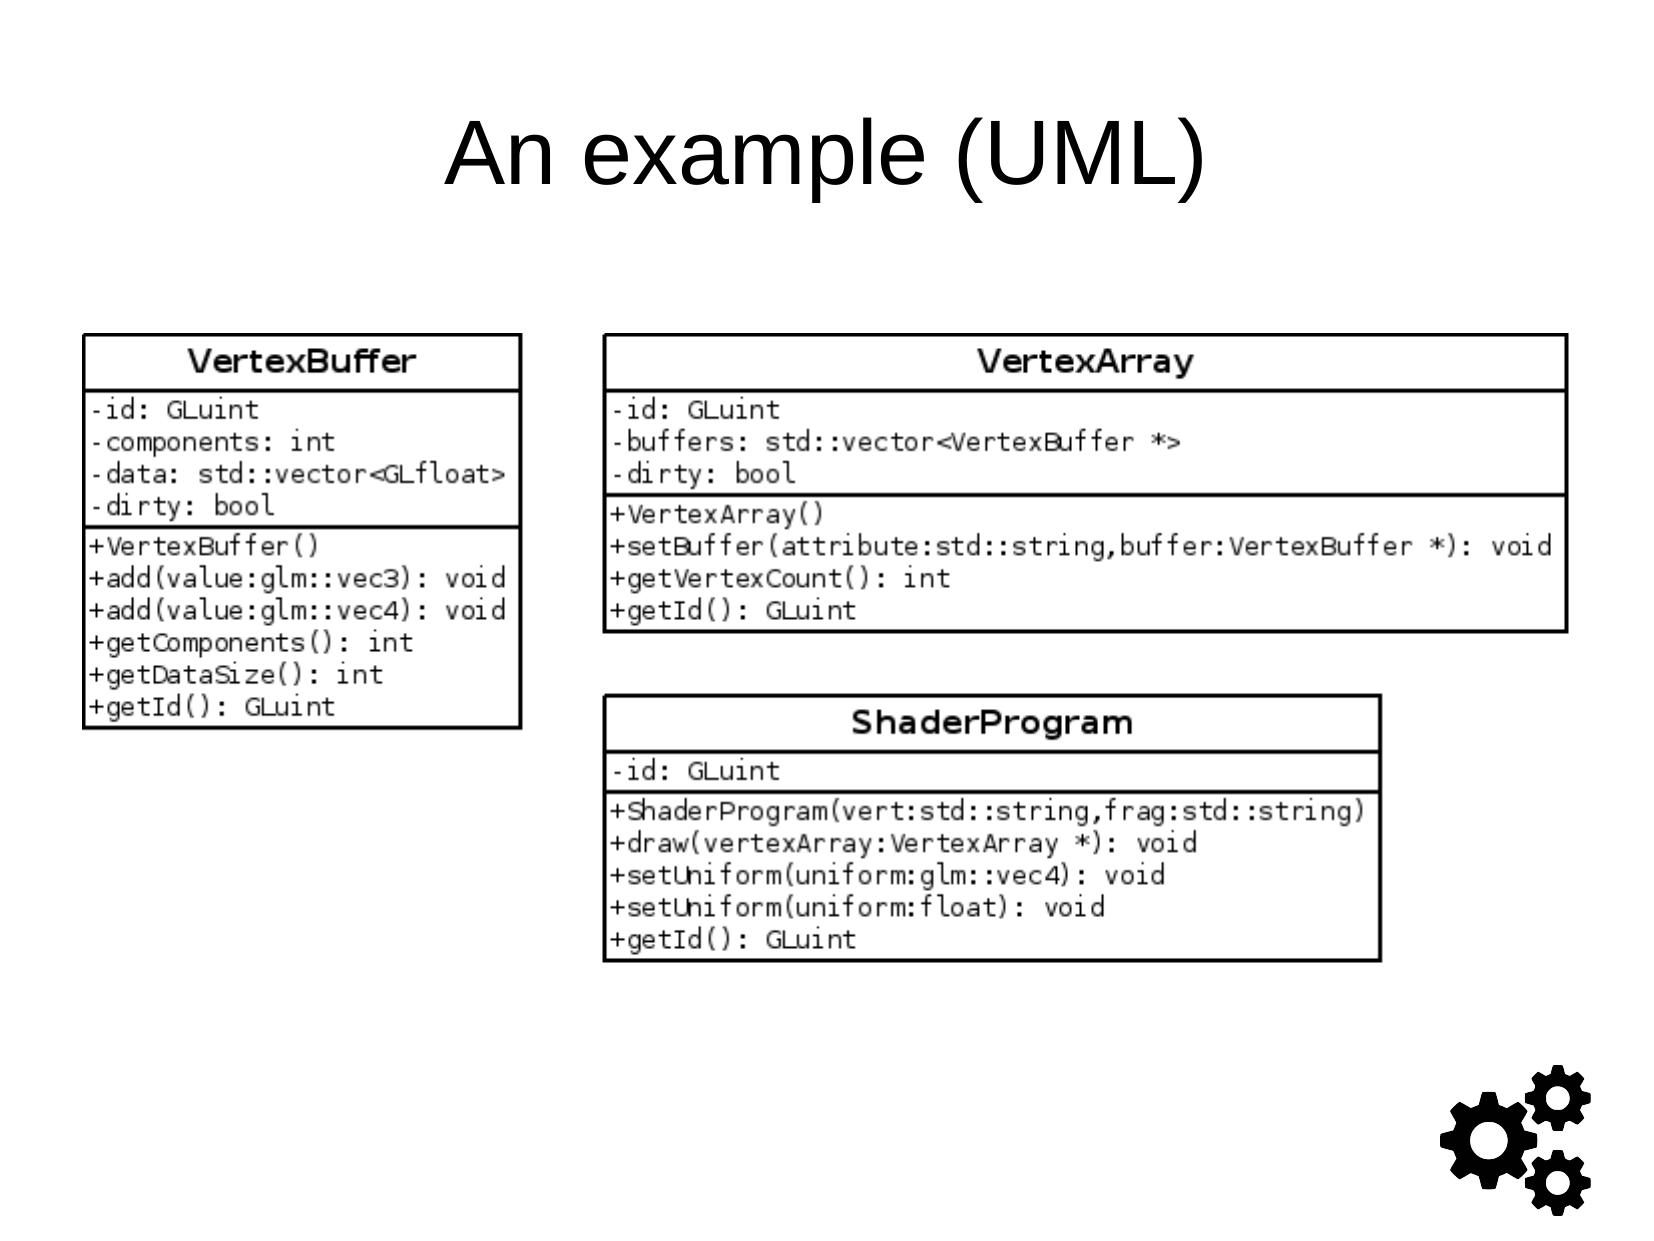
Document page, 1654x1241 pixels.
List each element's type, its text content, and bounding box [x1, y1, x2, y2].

picture [82, 333, 1571, 967]
picture [1440, 1065, 1591, 1216]
title An example (UML) [82, 49, 1571, 257]
